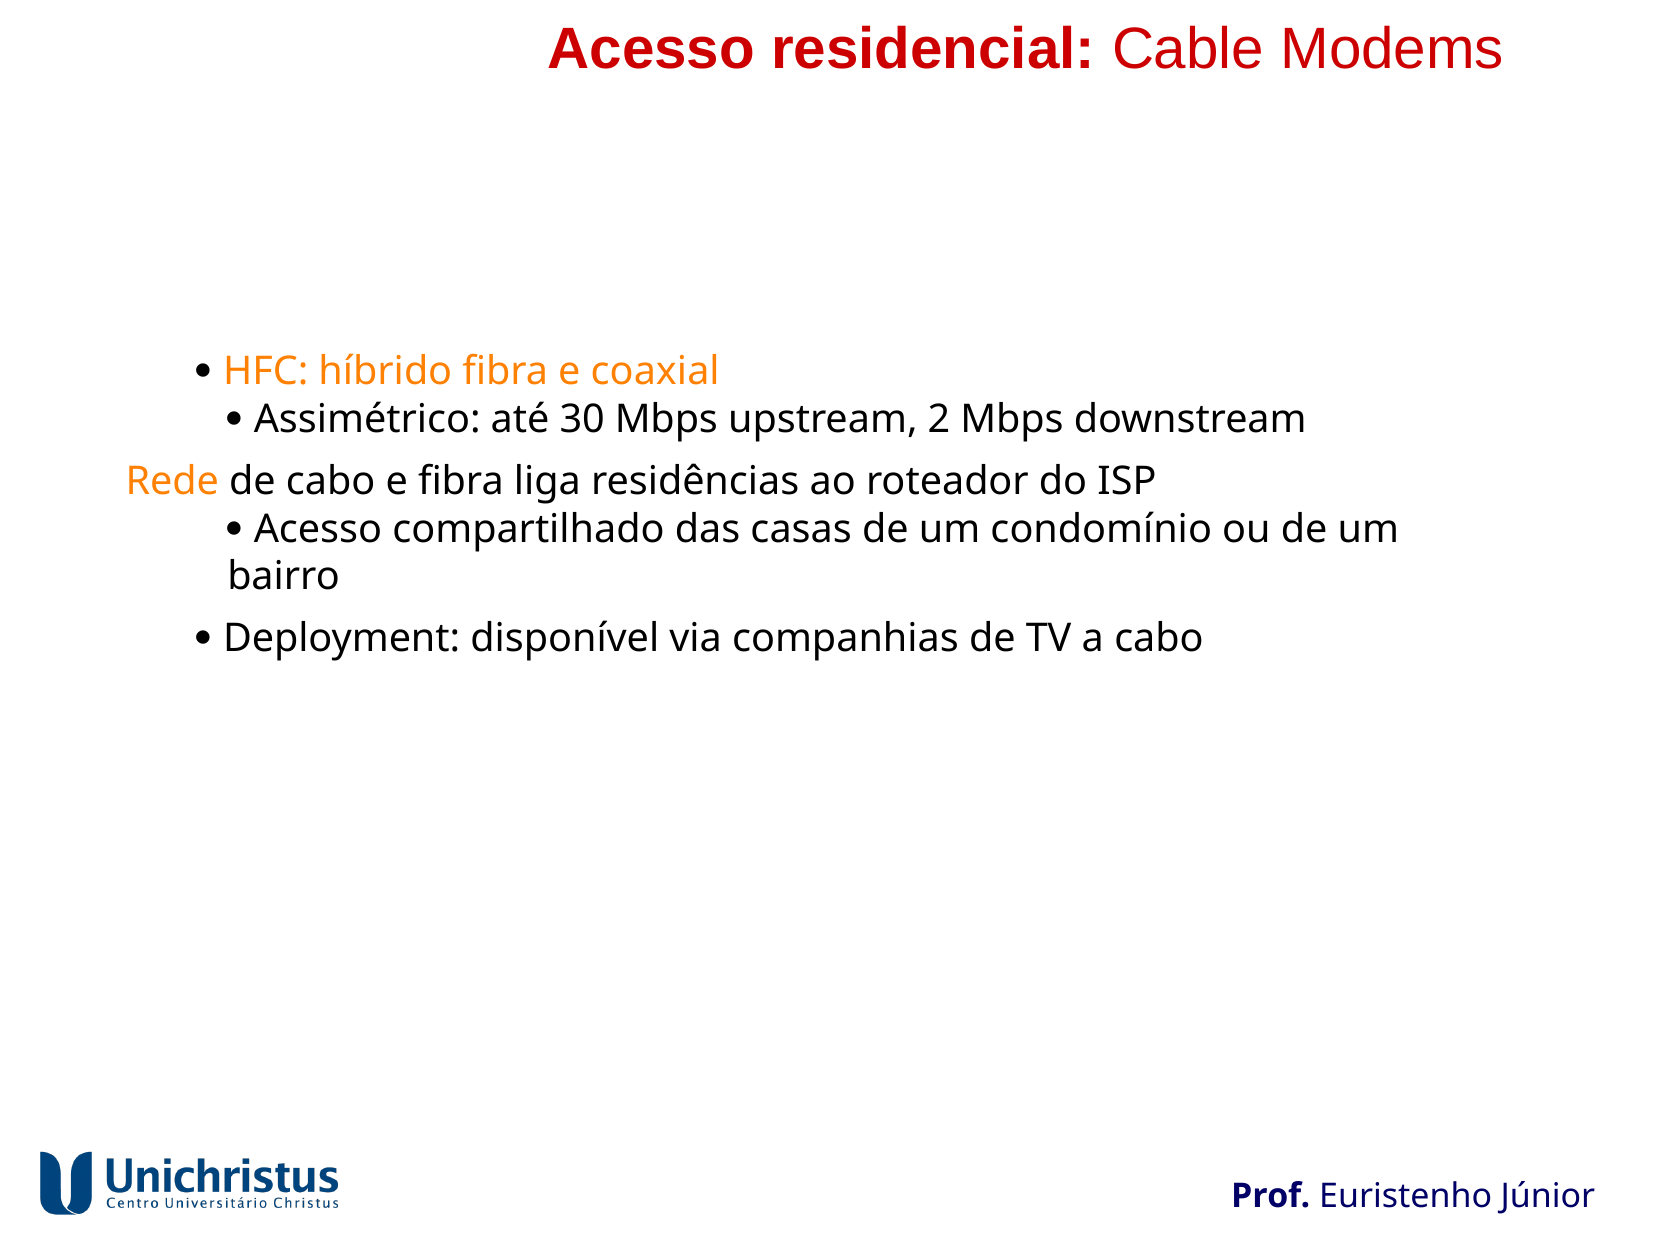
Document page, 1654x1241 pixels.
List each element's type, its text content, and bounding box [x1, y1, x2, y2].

list  HFC: híbrido fibra e coaxial  Assimétrico: até 30 Mbps upstream, 2 Mbps downstream Rede de cabo e fibra liga residências ao roteador do ISP  Acesso compartilhado das casas de um condomínio ou de um bairro  Deployment: disponível via companhias de TV a cabo [110, 337, 1478, 726]
text_box Acesso residencial: Cable Modems [532, 8, 1568, 95]
text_box Prof. Euristenho Júnior [1216, 1163, 1654, 1224]
picture [35, 1148, 343, 1217]
